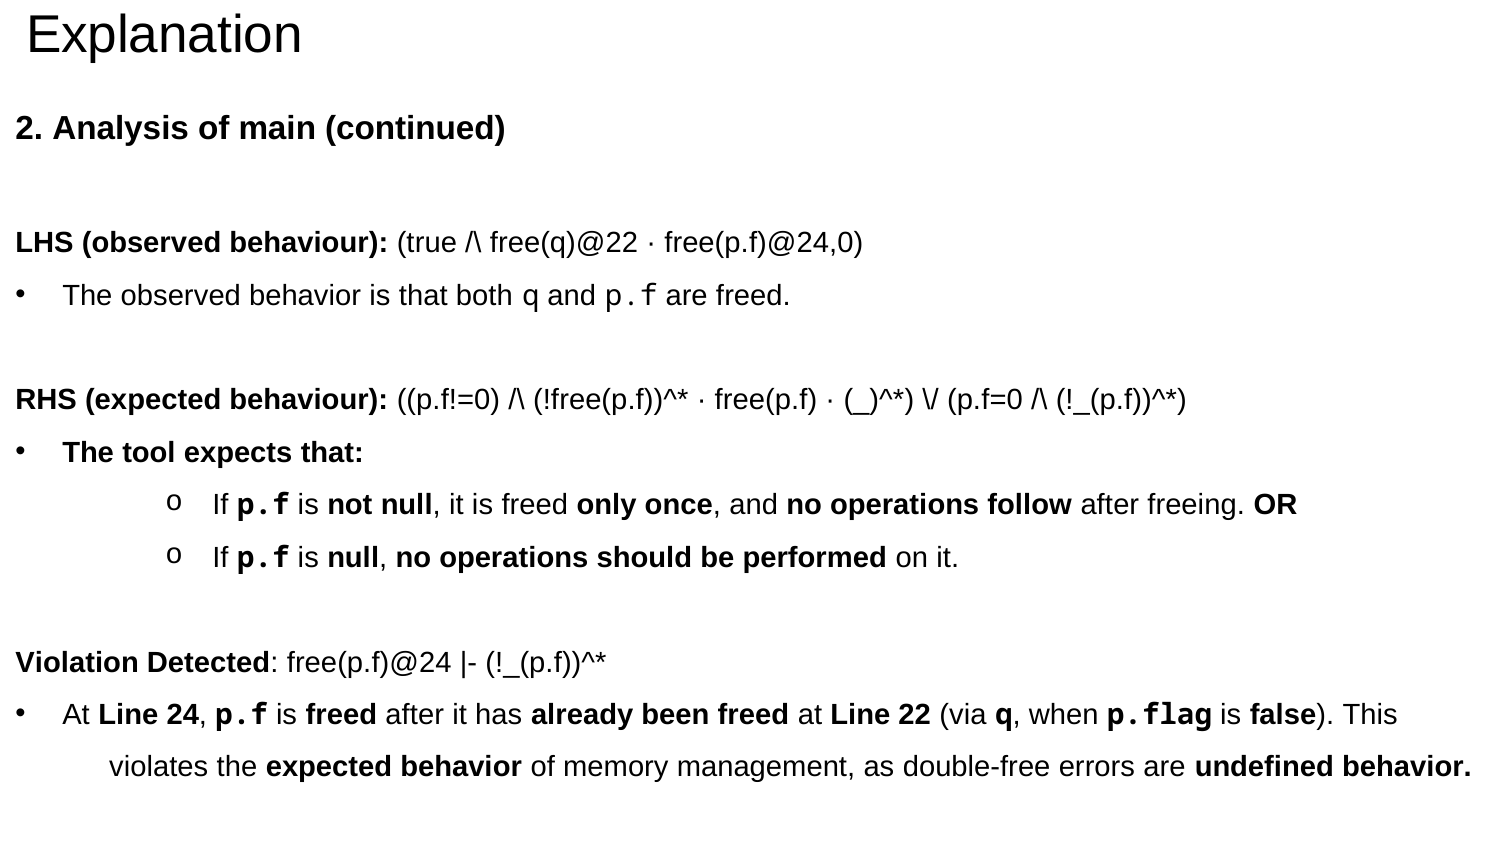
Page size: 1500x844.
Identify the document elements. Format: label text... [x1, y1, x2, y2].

text_box 2. Analysis of main (continued) LHS (observed behaviour): (true /\ free(q)@22 · free(p.f)@24,0) The observed behavior is that both q and p.f are freed. RHS (expected behaviour): ((p.f!=0) /\ (!free(p.f))^* · free(p.f) · (_)^*) \/ (p.f=0 /\ (!_(p.f))^*) The tool expects that: If p.f is not null, it is freed only once, and no operations follow after freeing. OR If p.f is null, no operations should be performed on it. Violation Detected: free(p.f)@24 |- (!_(p.f))^* At Line 24, p.f is freed after it has already been freed at Line 22 (via q, when p.flag is false). This violates the expected behavior of memory management, as double-free errors are undefined behavior. [0, 78, 1489, 844]
title Explanation [11, 0, 1409, 79]
